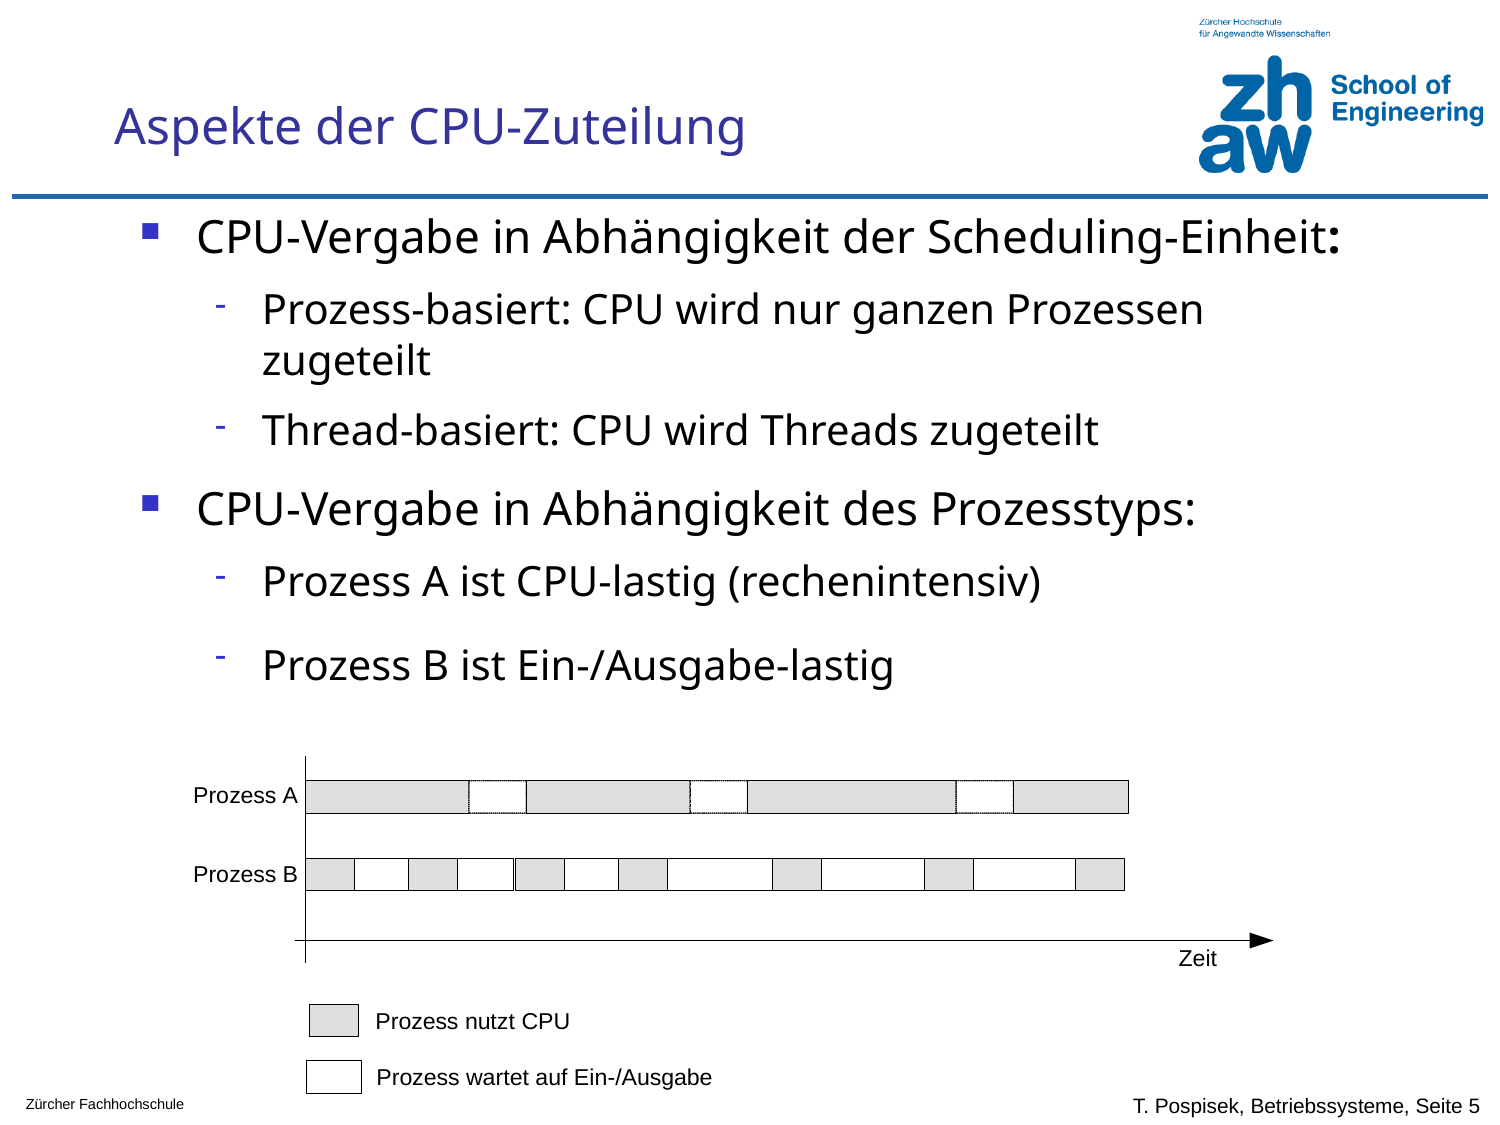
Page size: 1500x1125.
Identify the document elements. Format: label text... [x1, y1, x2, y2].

list CPU-Vergabe in Abhängigkeit der Scheduling-Einheit: Prozess-basiert: CPU wird nur ganzen Prozessen zugeteilt Thread-basiert: CPU wird Threads zugeteilt CPU-Vergabe in Abhängigkeit des Prozesstyps: Prozess A ist CPU-lastig (rechenintensiv) Prozess B ist Ein-/Ausgabe-lastig [125, 200, 1388, 688]
title Aspekte der CPU-Zuteilung [99, 50, 1379, 163]
picture [174, 752, 1303, 1107]
picture [1199, 19, 1483, 173]
